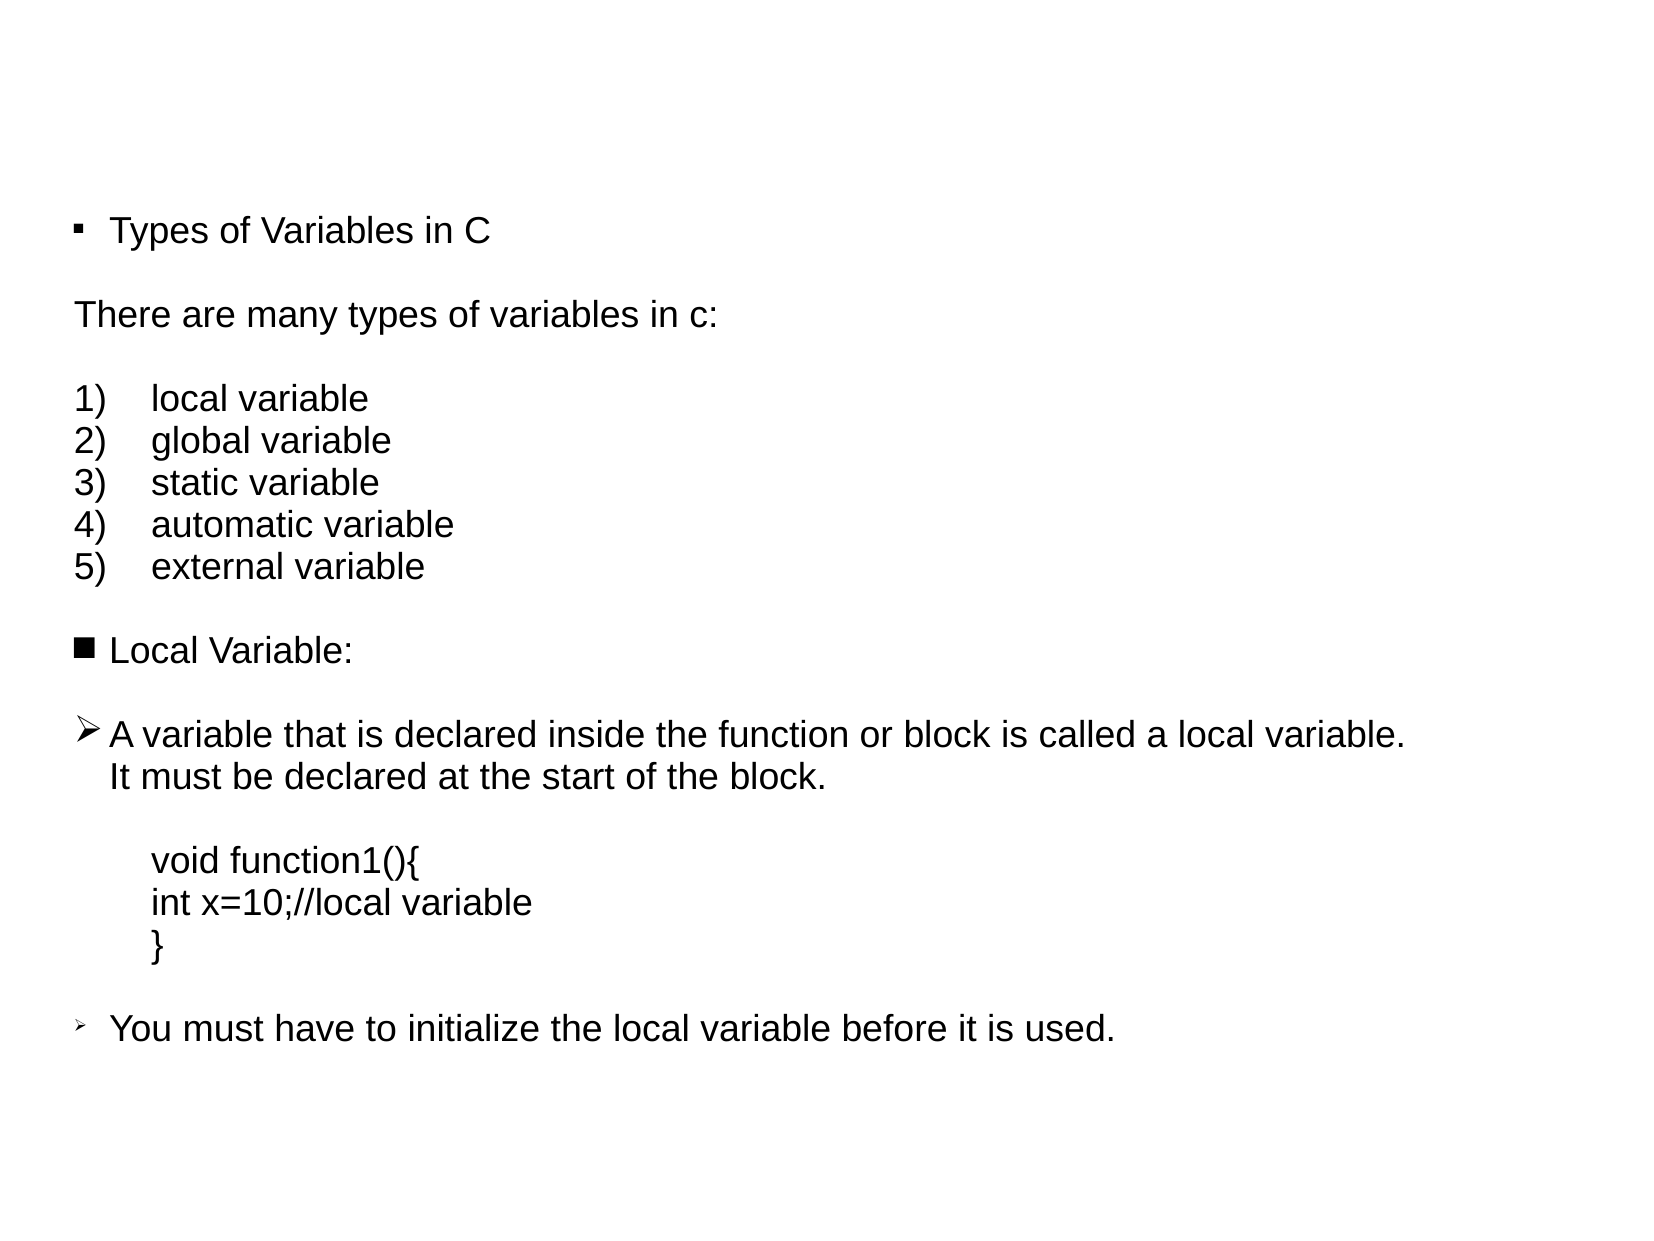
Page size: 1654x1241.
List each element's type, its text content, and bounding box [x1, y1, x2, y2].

text_box Types of Variables in C There are many types of variables in c: local variable global variable static variable automatic variable external variable Local Variable: A variable that is declared inside the function or block is called a local variable. It must be declared at the start of the block. void function1(){ int x=10;//local variable } You must have to initialize the local variable before it is used. [59, 201, 1536, 1099]
